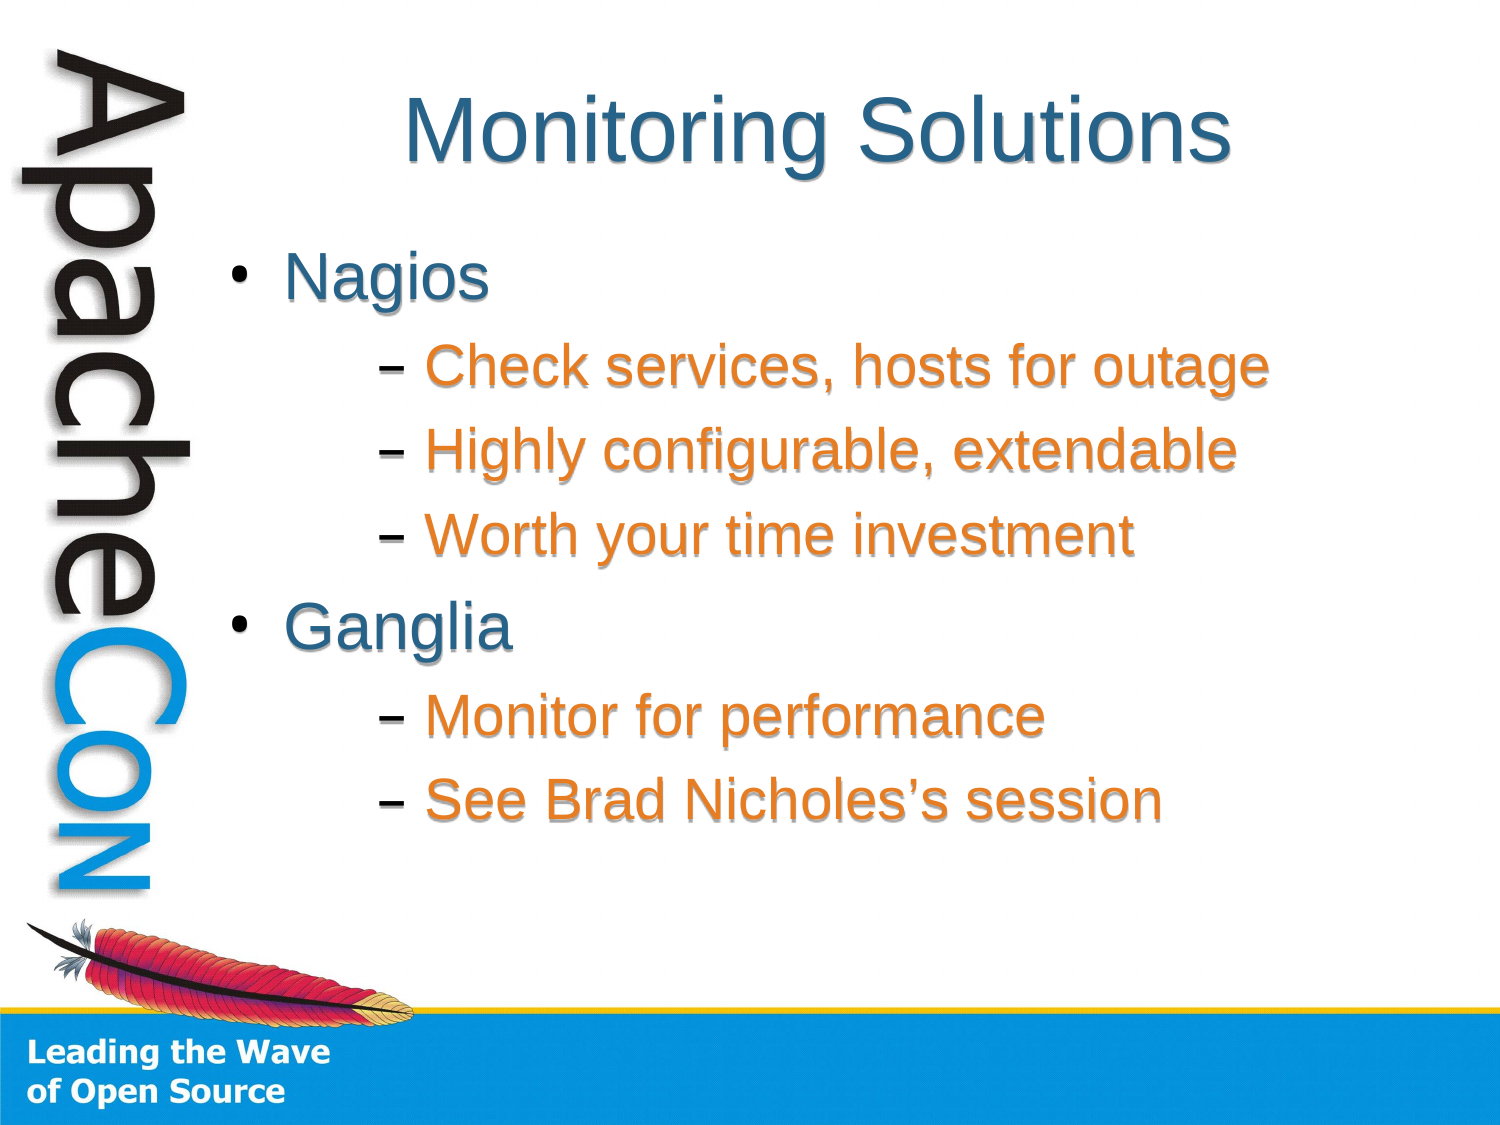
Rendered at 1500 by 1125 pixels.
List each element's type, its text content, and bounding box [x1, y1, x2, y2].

list Nagios Check services, hosts for outage Highly configurable, extendable Worth your time investment Ganglia Monitor for performance See Brad Nicholes’s session [212, 224, 1426, 913]
title Monitoring Solutions [212, 62, 1426, 188]
